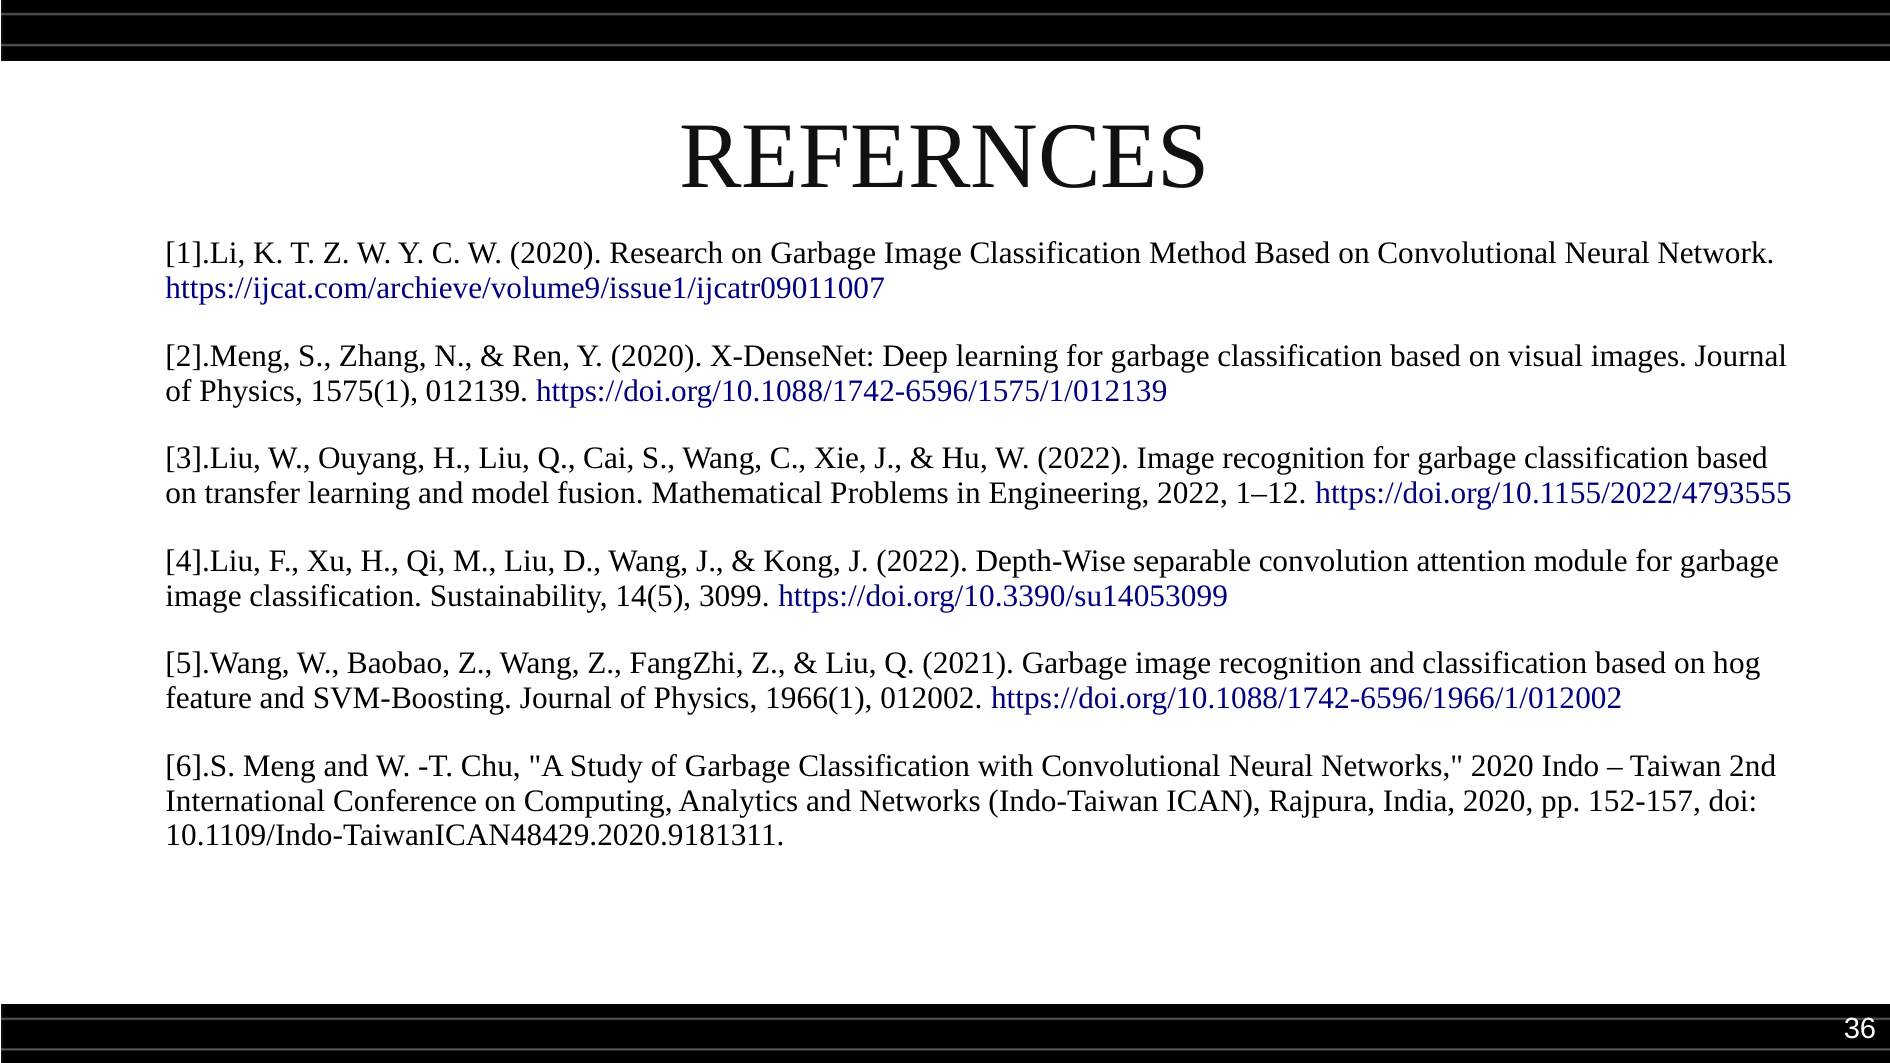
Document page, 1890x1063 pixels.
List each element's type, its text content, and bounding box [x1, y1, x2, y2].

title REFERNCES [94, 104, 1796, 209]
list [1].Li, K. T. Z. W. Y. C. W. (2020). Research on Garbage Image Classification Method Based on Convolutional Neural Network. https://ijcat.com/archieve/volume9/issue1/ijcatr09011007 [2].Meng, S., Zhang, N., & Ren, Y. (2020). X-DenseNet: Deep learning for garbage classification based on visual images. Journal of Physics, 1575(1), 012139. https://doi.org/10.1088/1742-6596/1575/1/012139 [3].Liu, W., Ouyang, H., Liu, Q., Cai, S., Wang, C., Xie, J., & Hu, W. (2022). Image recognition for garbage classification based on transfer learning and model fusion. Mathematical Problems in Engineering, 2022, 1–12. https://doi.org/10.1155/2022/4793555 [4].Liu, F., Xu, H., Qi, M., Liu, D., Wang, J., & Kong, J. (2022). Depth-Wise separable convolution attention module for garbage image classification. Sustainability, 14(5), 3099. https://doi.org/10.3390/su14053099 [5].Wang, W., Baobao, Z., Wang, Z., FangZhi, Z., & Liu, Q. (2021). Garbage image recognition and classification based on hog feature and SVM-Boosting. Journal of Physics, 1966(1), 012002. https://doi.org/10.1088/1742-6596/1966/1/012002 [6].S. Meng and W. -T. Chu, "A Study of Garbage Classification with Convolutional Neural Networks," 2020 Indo – Taiwan 2nd International Conference on Computing, Analytics and Networks (Indo-Taiwan ICAN), Rajpura, India, 2020, pp. 152-157, doi: 10.1109/Indo-TaiwanICAN48429.2020.9181311. [94, 236, 1796, 886]
picture [1, 0, 1890, 61]
picture [1, 1004, 1890, 1063]
